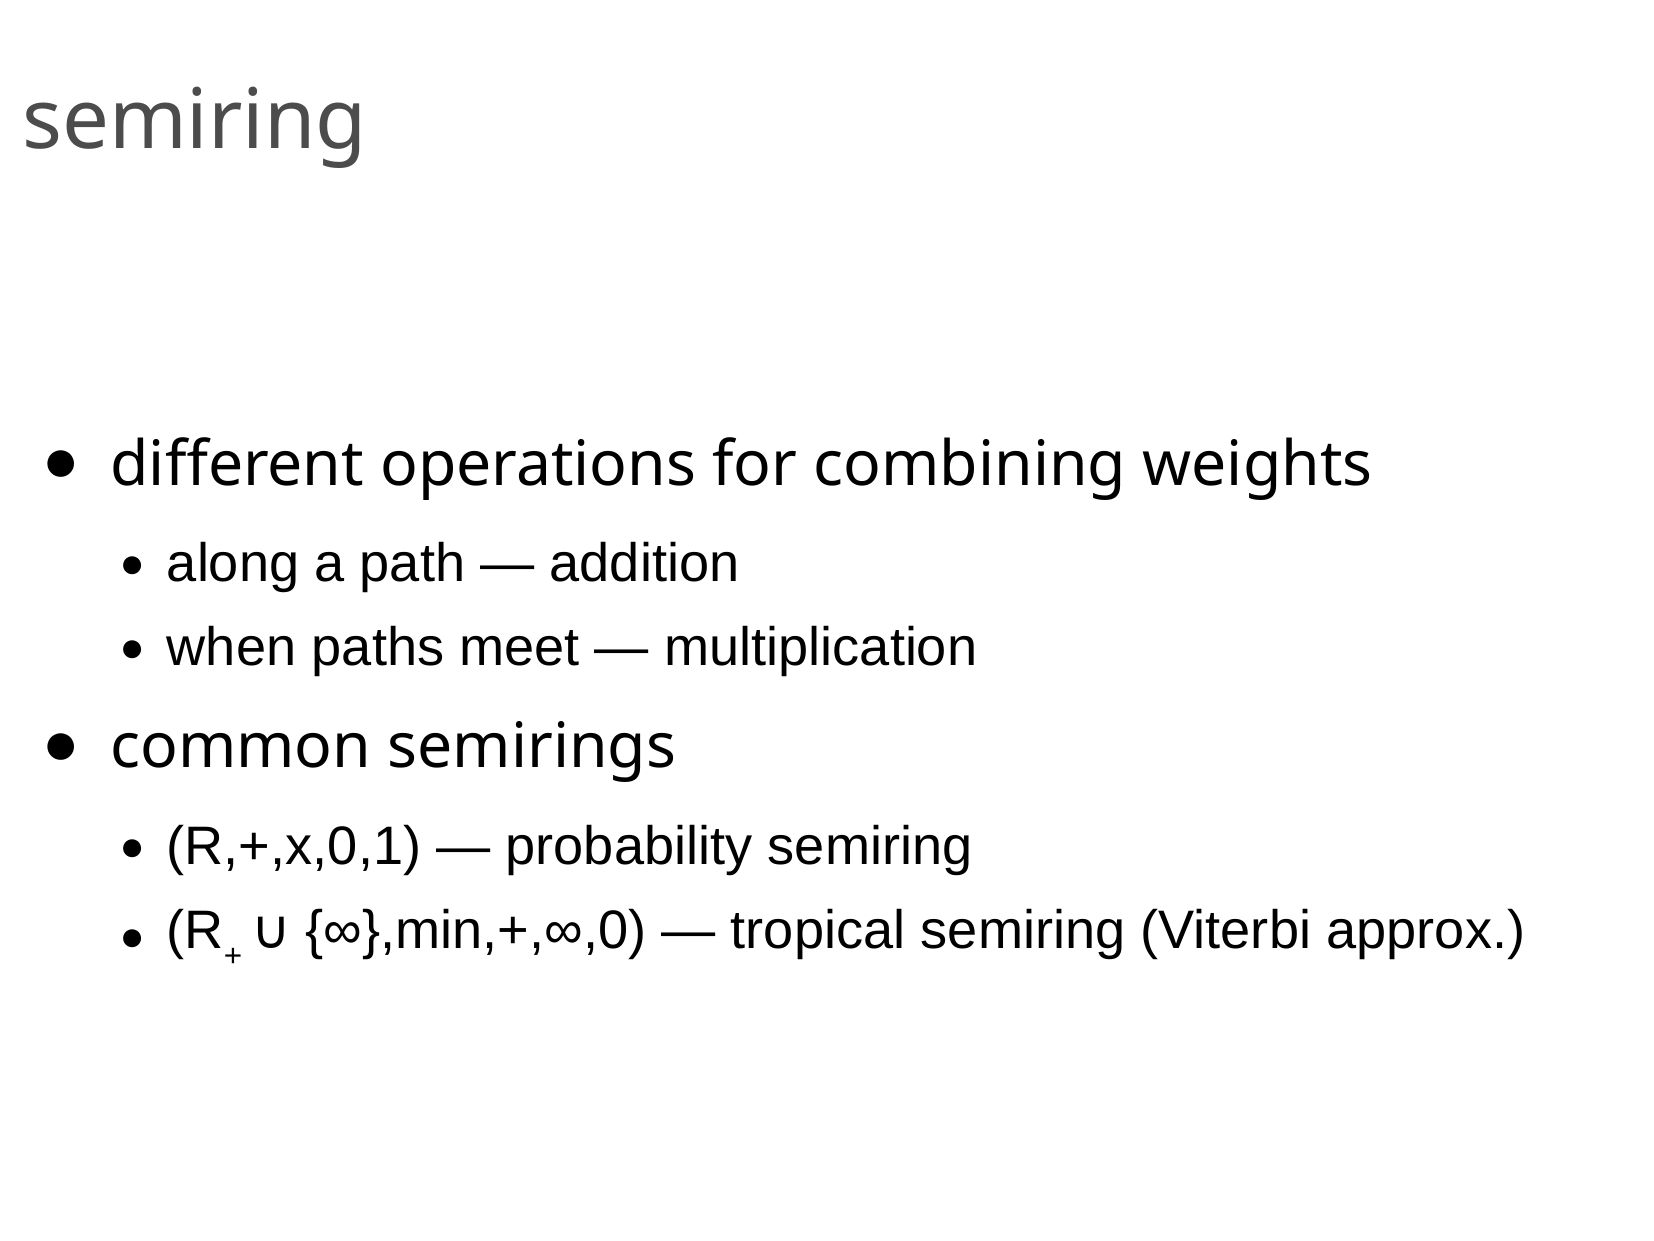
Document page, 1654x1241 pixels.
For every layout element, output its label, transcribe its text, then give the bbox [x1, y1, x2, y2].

title semiring [22, 26, 1654, 205]
list different operations for combining weights along a path — addition when paths meet — multiplication common semirings (R,+,x,0,1) — probability semiring (R+ ∪ {∞},min,+,∞,0) — tropical semiring (Viterbi approx.) [25, 233, 1654, 1158]
